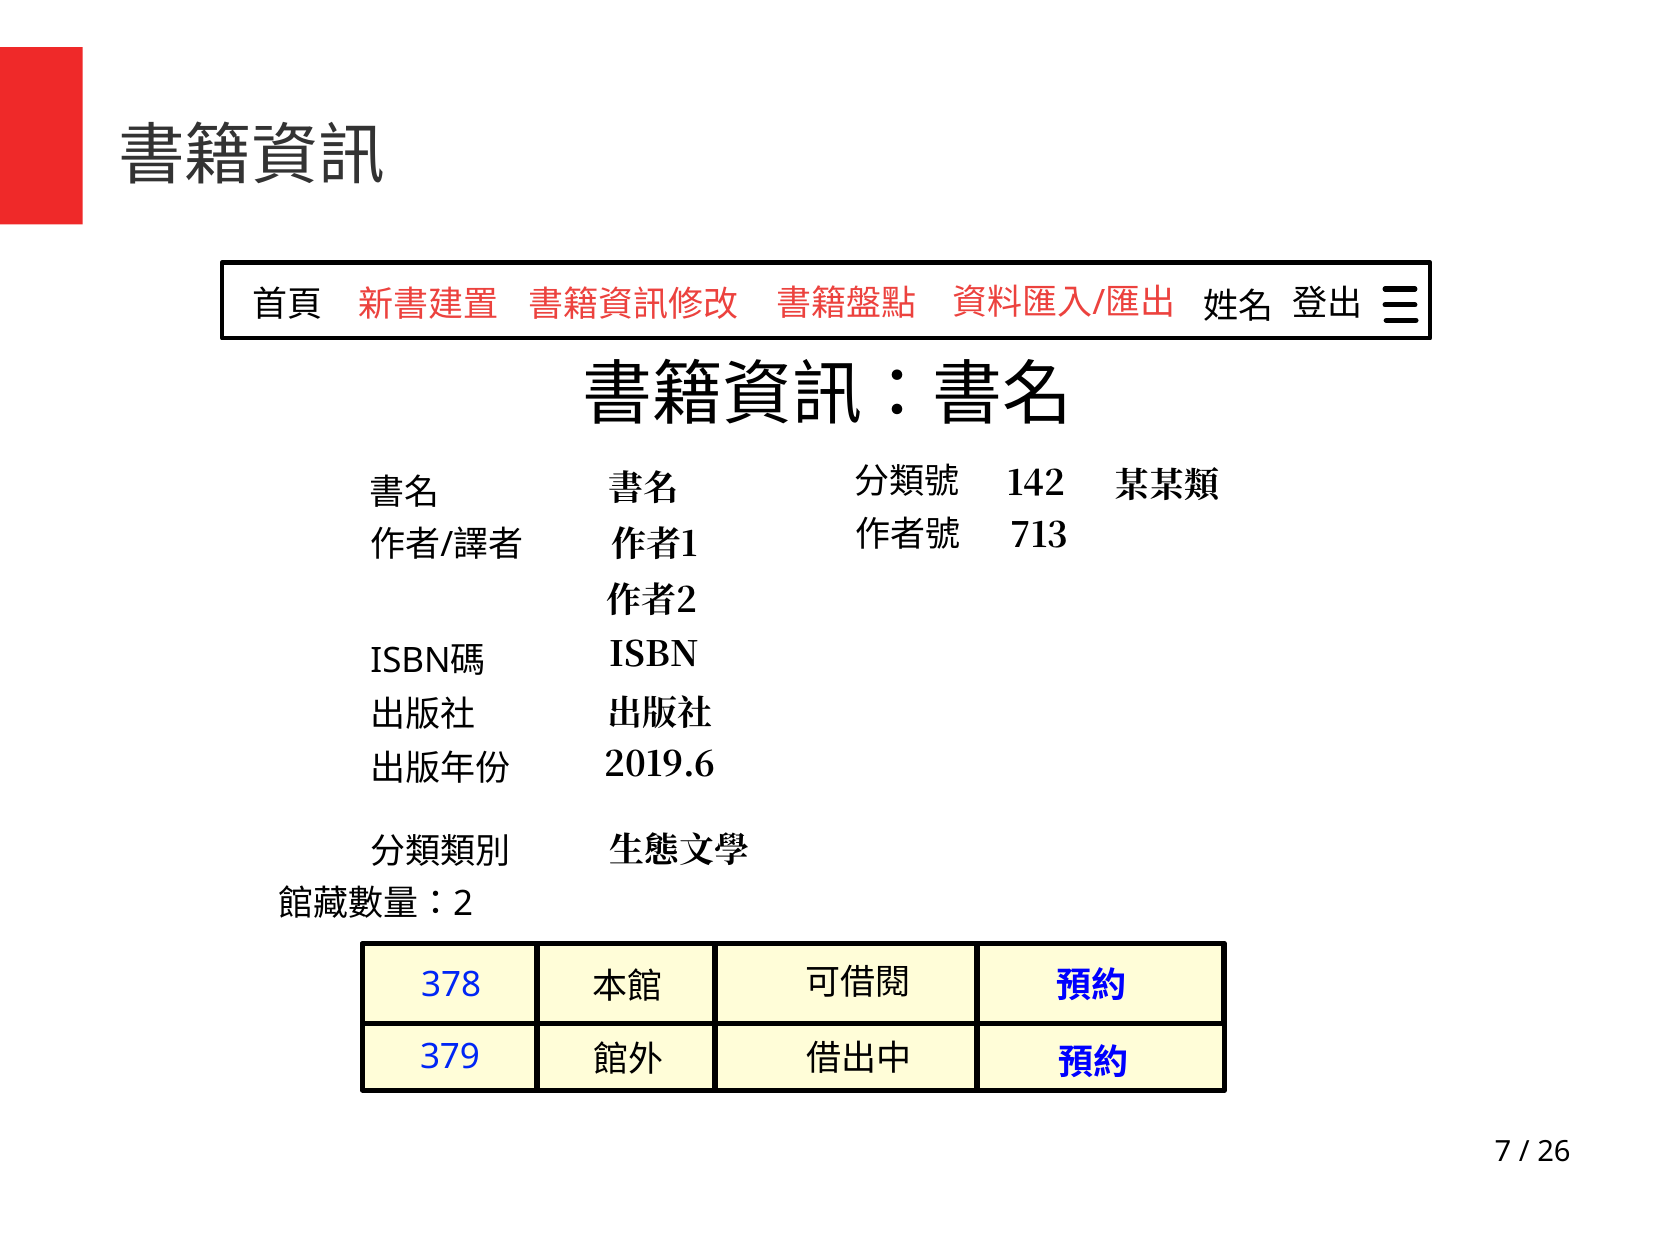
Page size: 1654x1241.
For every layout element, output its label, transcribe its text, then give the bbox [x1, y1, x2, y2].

title 書籍資訊 [118, 49, 1571, 257]
picture [212, 253, 1441, 1123]
